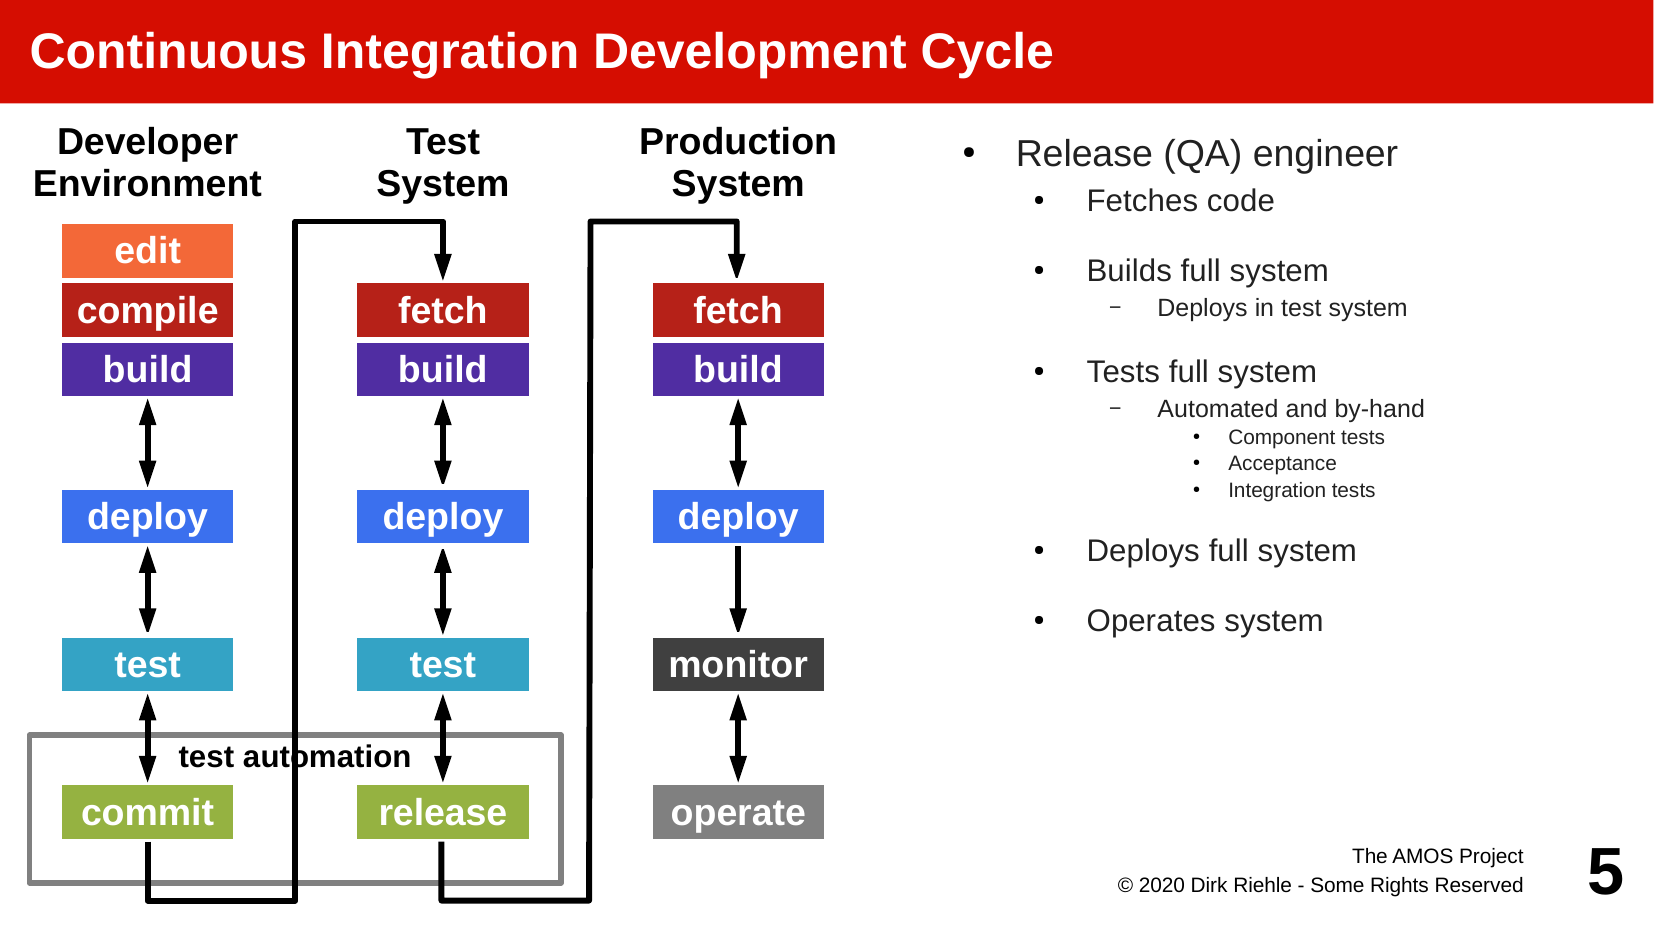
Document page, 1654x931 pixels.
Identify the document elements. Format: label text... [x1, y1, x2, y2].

text_box deploy [354, 487, 532, 547]
text_box Developer Environment [29, 103, 266, 222]
text_box test [59, 634, 237, 694]
text_box deploy [59, 487, 237, 547]
text_box test [354, 634, 532, 694]
text_box monitor [649, 634, 827, 694]
text_box build [59, 339, 237, 399]
text_box build [649, 340, 827, 399]
text_box compile [59, 280, 237, 339]
text_box test automation [149, 735, 292, 883]
text_box deploy [649, 487, 827, 547]
text_box fetch [649, 280, 827, 340]
title Continuous Integration Development Cycle [0, 0, 1654, 104]
text_box fetch [354, 280, 532, 340]
text_box commit [59, 782, 237, 842]
list Release (QA) engineer Fetches code Builds full system Deploys in test system Tests full system Automated and by-hand Component tests Acceptance Integration tests Deploys full system Operates system [944, 132, 1625, 798]
text_box test automation [298, 735, 442, 883]
text_box Test System [324, 103, 562, 222]
text_box build [354, 340, 532, 399]
text_box test automation [444, 735, 562, 883]
text_box release [354, 782, 532, 842]
text_box operate [649, 782, 827, 842]
text_box edit [59, 222, 237, 280]
text_box test automation [29, 735, 147, 883]
text_box Production System [620, 103, 857, 222]
